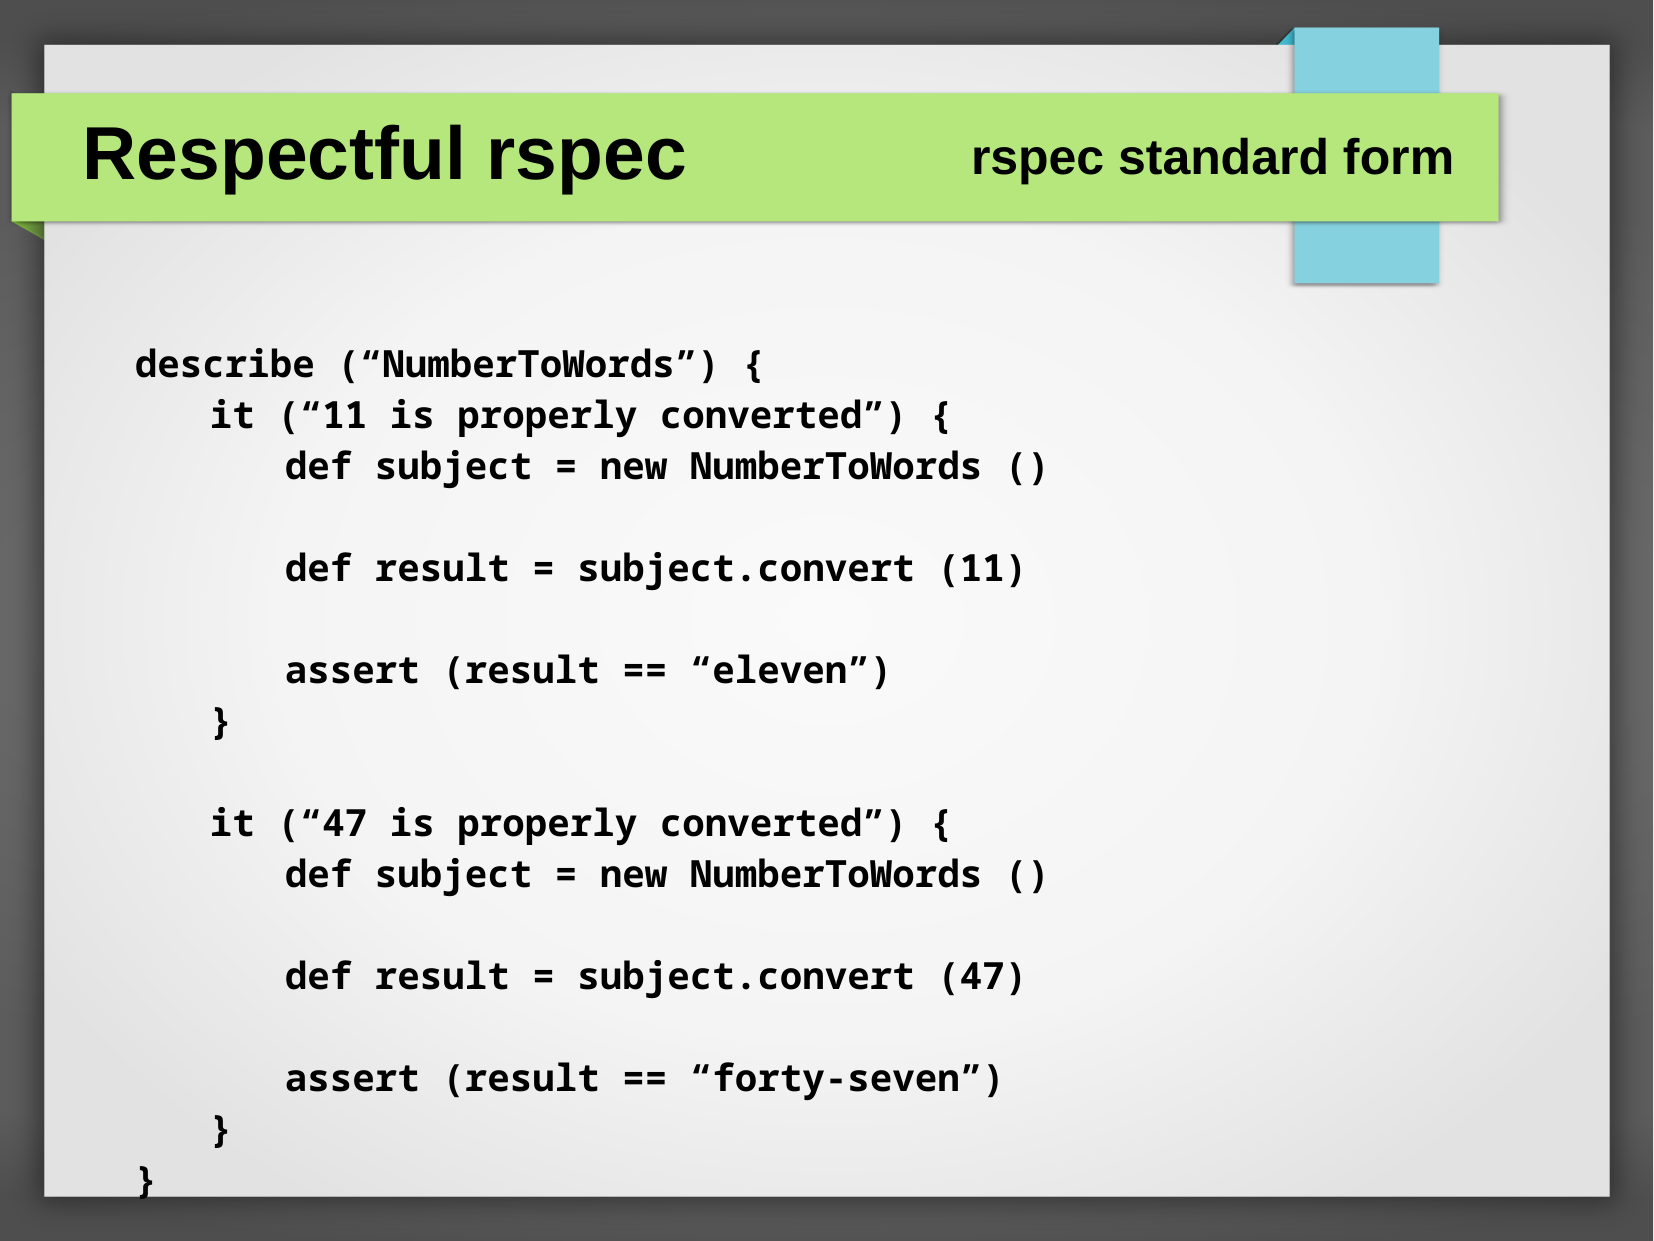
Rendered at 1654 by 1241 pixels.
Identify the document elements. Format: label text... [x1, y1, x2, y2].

title rspec standard form [869, 97, 1455, 216]
picture [0, 0, 1654, 1241]
title Respectful rspec [82, 94, 705, 213]
text_box describe (“NumberToWords”) { it (“11 is properly converted”) { def subject = new NumberToWords () def result = subject.convert (11) assert (result == “eleven”) } it (“47 is properly converted”) { def subject = new NumberToWords () def result = subject.convert (47) assert (result == “forty-seven”) } } [119, 330, 1530, 1106]
